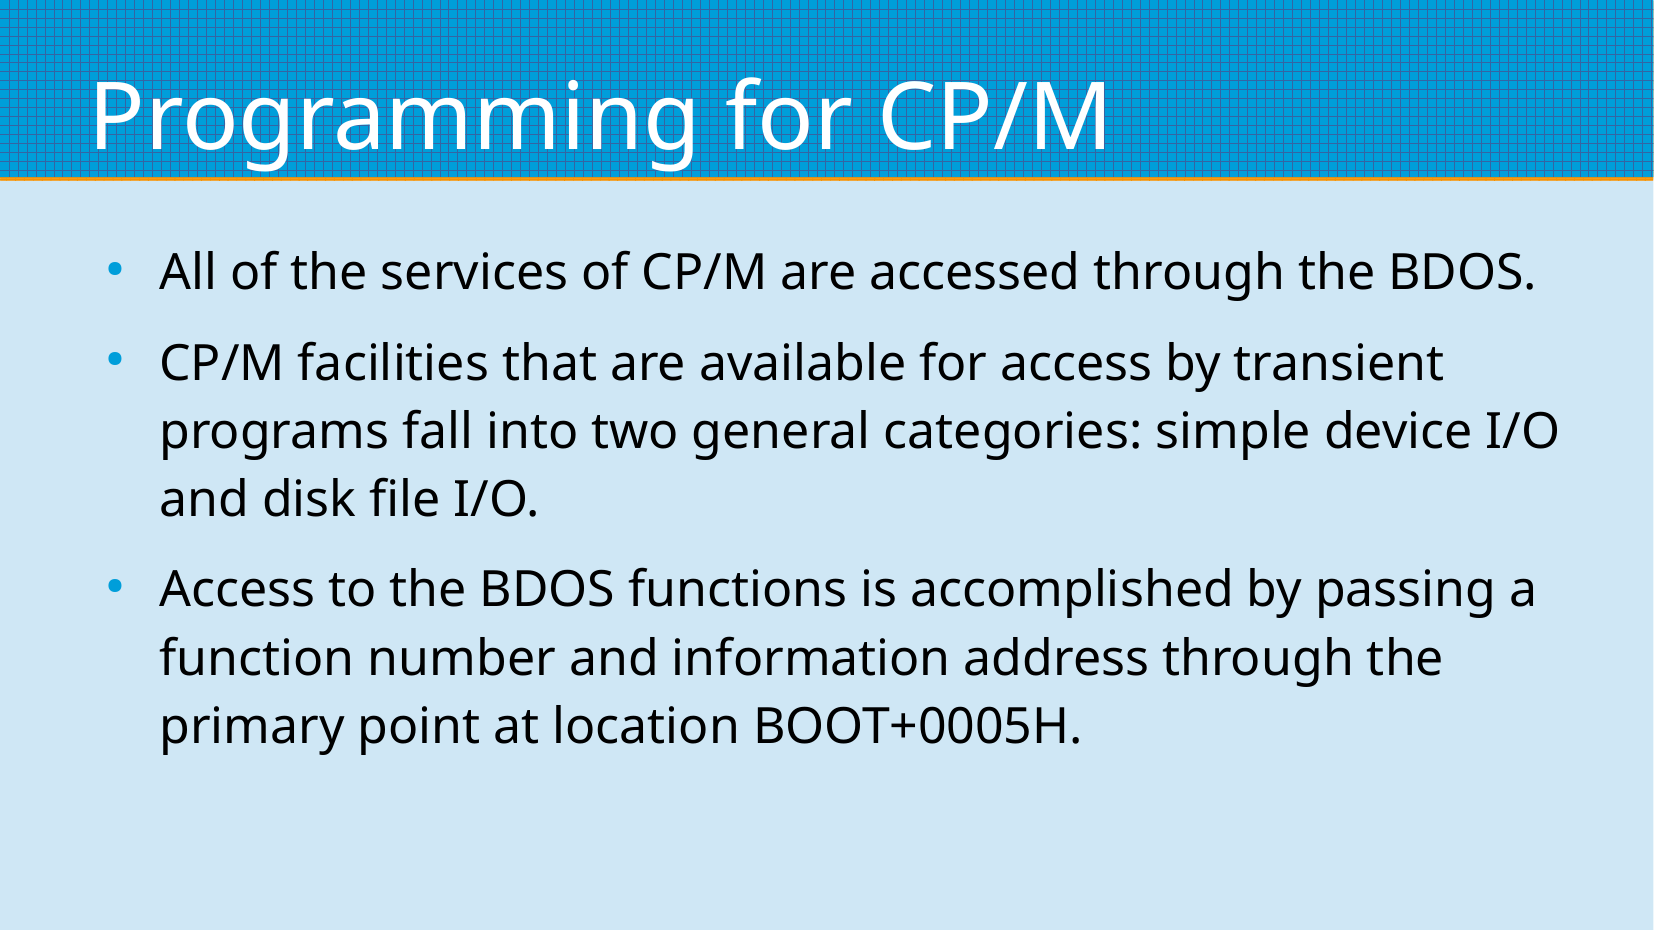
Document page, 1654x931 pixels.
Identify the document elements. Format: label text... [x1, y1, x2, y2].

list All of the services of CP/M are accessed through the BDOS. CP/M facilities that are available for access by transient programs fall into two general categories: simple device I/O and disk file I/O. Access to the BDOS functions is accomplished by passing a function number and information address through the primary point at location BOOT+0005H. [88, 236, 1565, 813]
title Programming for CP/M [88, 14, 1565, 178]
